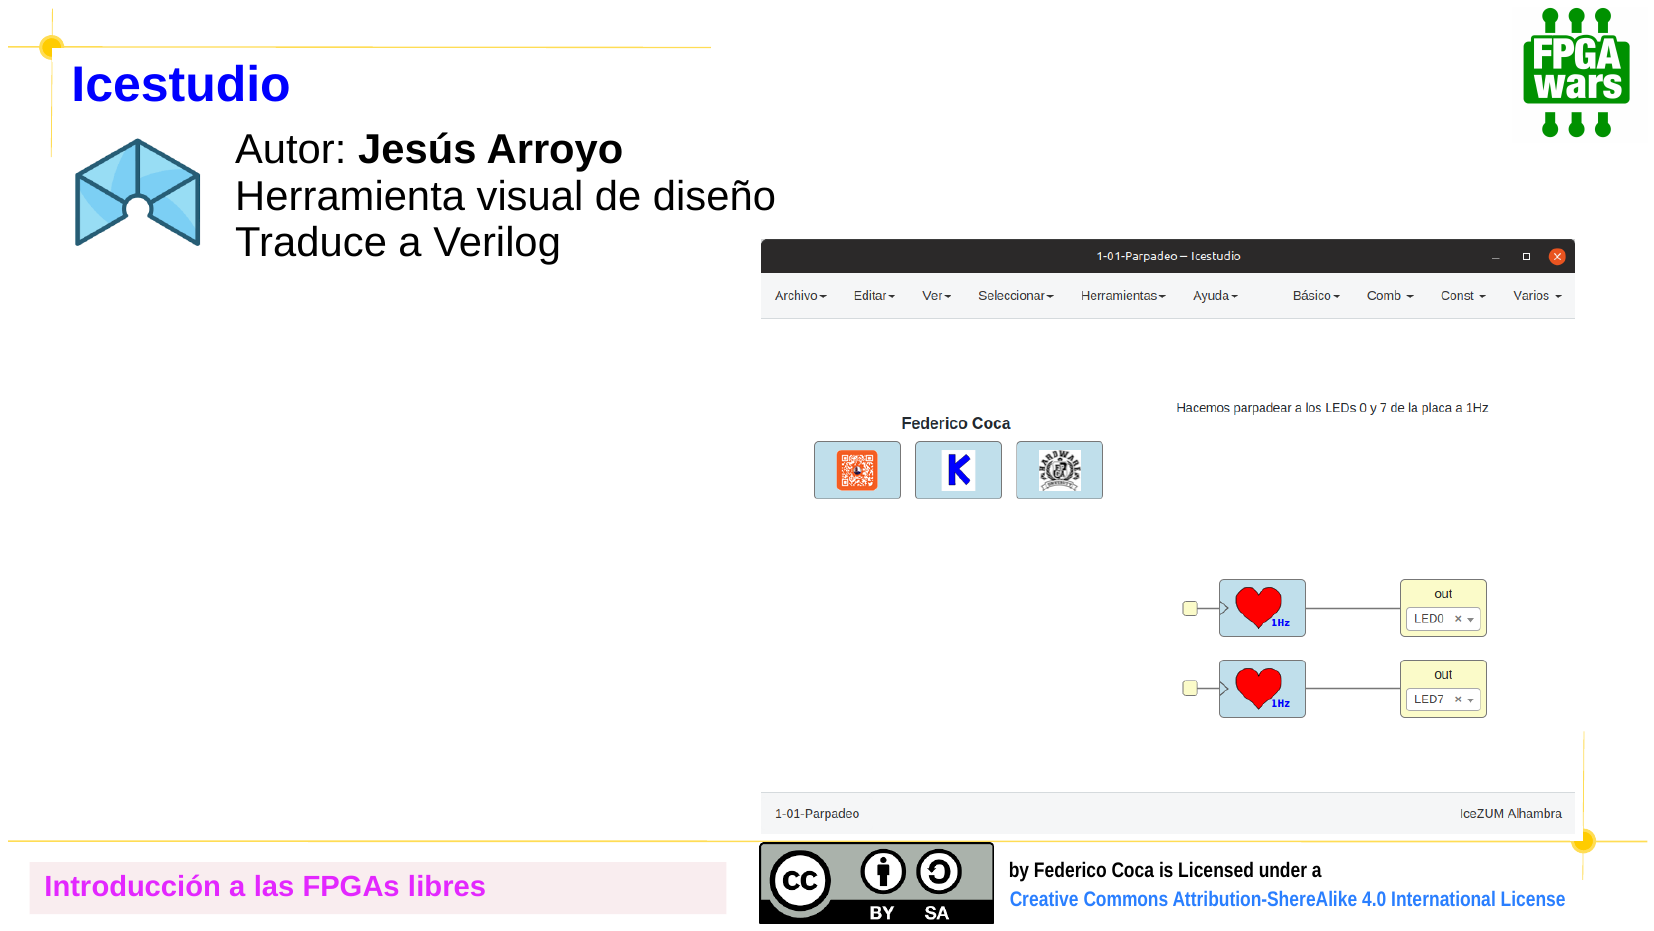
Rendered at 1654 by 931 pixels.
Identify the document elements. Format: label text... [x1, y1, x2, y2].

text_box Autor: Jesús Arroyo Herramienta visual de diseño Traduce a Verilog [220, 118, 852, 273]
text_box Introducción a las FPGAs libres [29, 862, 727, 915]
picture [1512, 7, 1648, 143]
picture [70, 125, 205, 259]
picture [761, 239, 1575, 834]
text_box Icestudio [56, 48, 382, 120]
